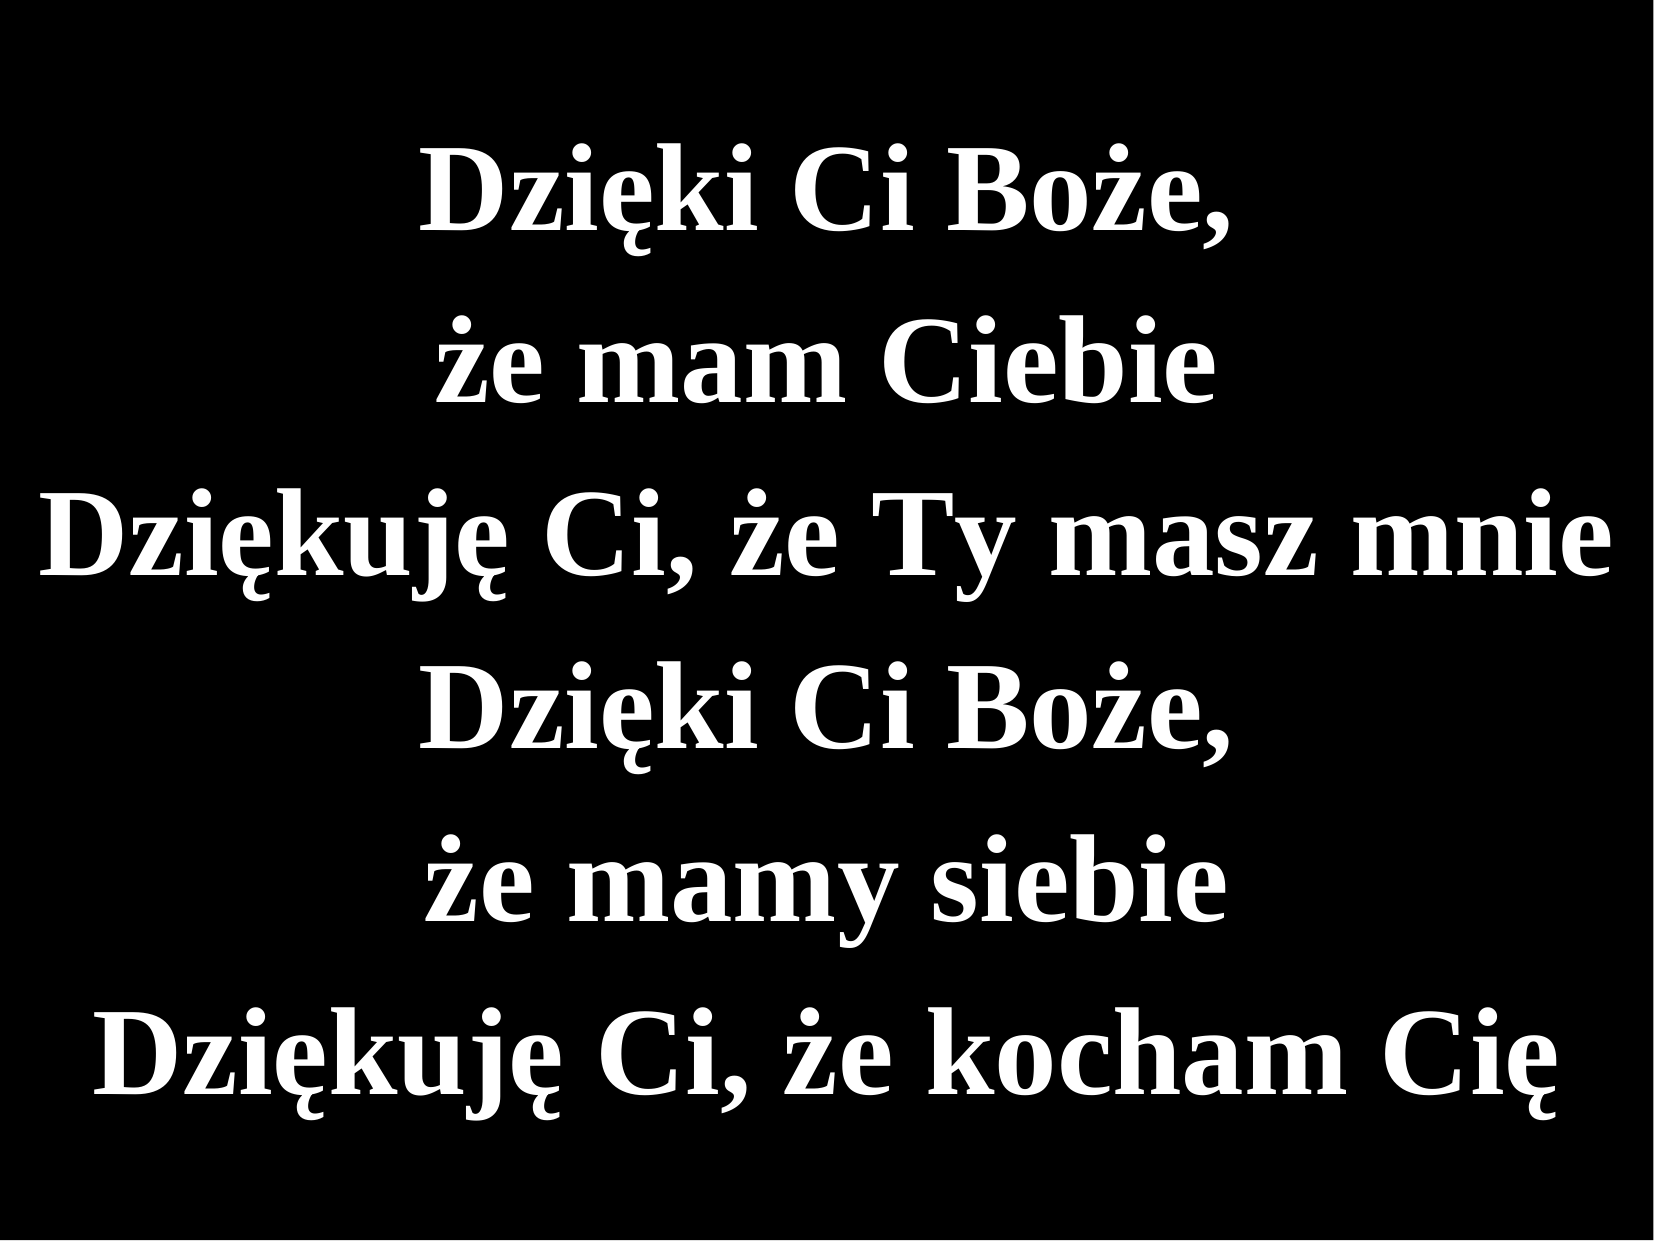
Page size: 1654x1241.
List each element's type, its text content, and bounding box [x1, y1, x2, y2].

title Dzięki Ci Boże, ppp że mam Ciebie ppp Dziękuję Ci, że Ty masz mnie ppp Dzięki Ci Boże, ppp że mamy siebie ppp Dziękuję Ci, że kocham Cię [0, 0, 1654, 1241]
